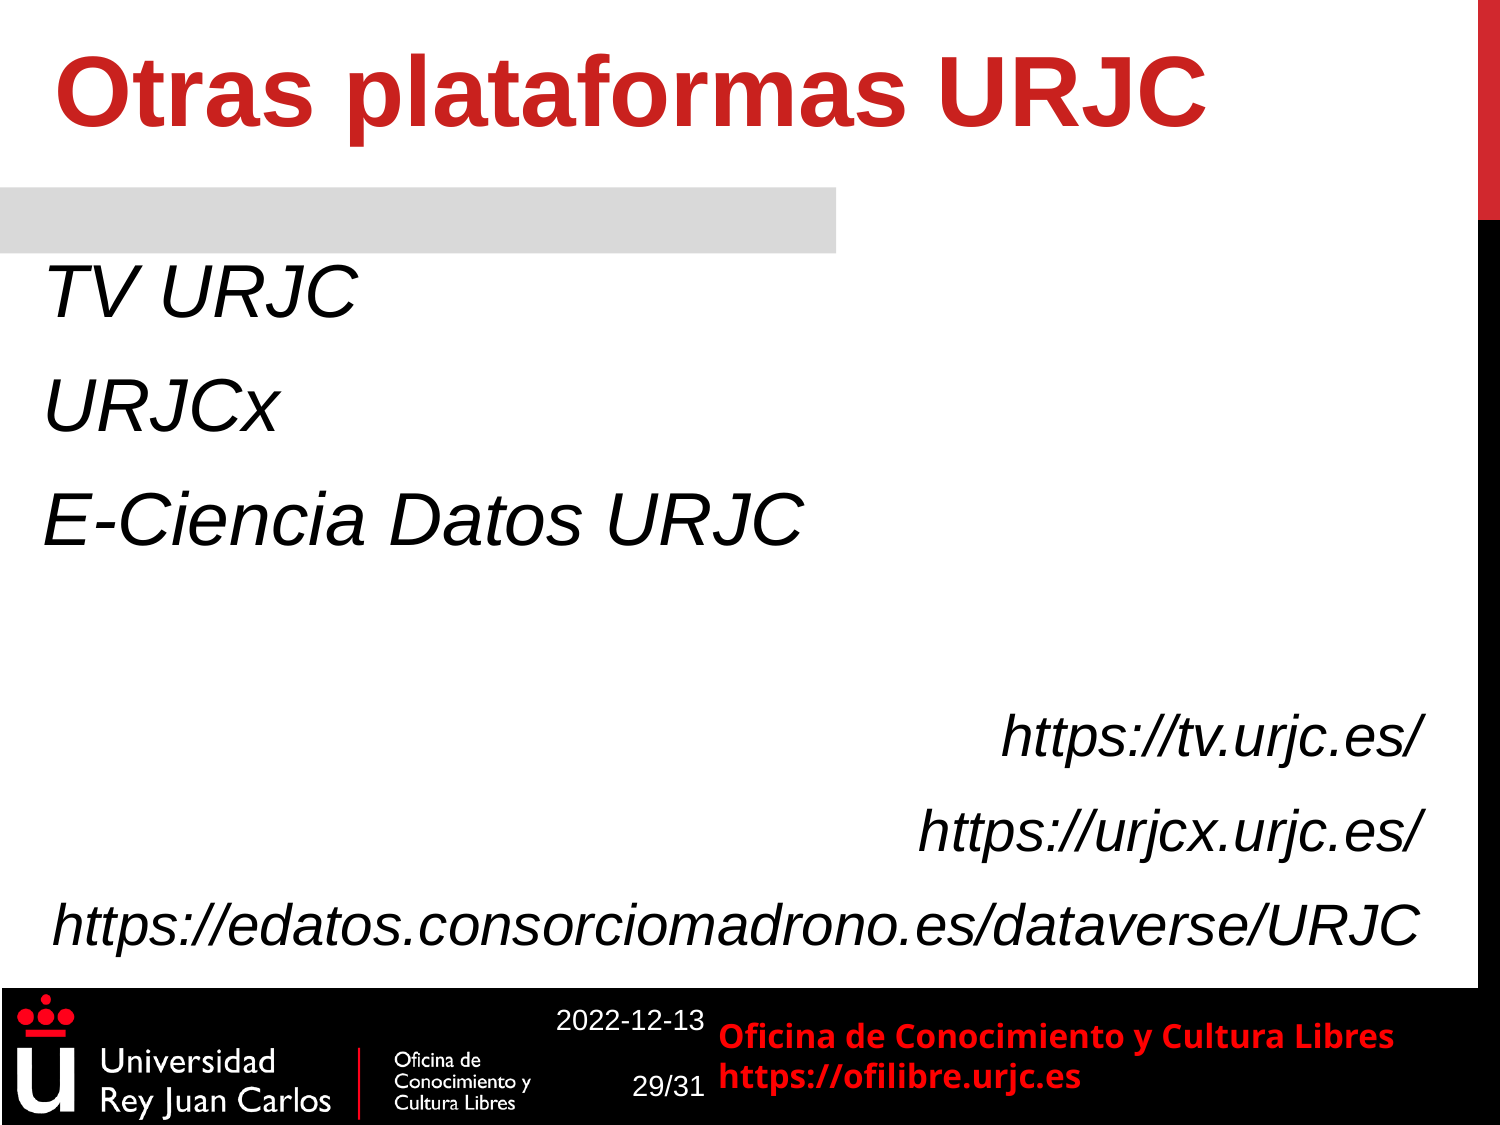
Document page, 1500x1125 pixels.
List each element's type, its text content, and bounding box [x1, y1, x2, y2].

text_box TV URJC URJCx E-Ciencia Datos URJC https://tv.urjc.es/ https://urjcx.urjc.es/ https://edatos.consorciomadrono.es/dataverse/URJC [27, 242, 1438, 966]
title [127, 156, 1276, 242]
text_box Otras plataformas URJC [40, 28, 1316, 156]
picture [17, 994, 531, 1120]
